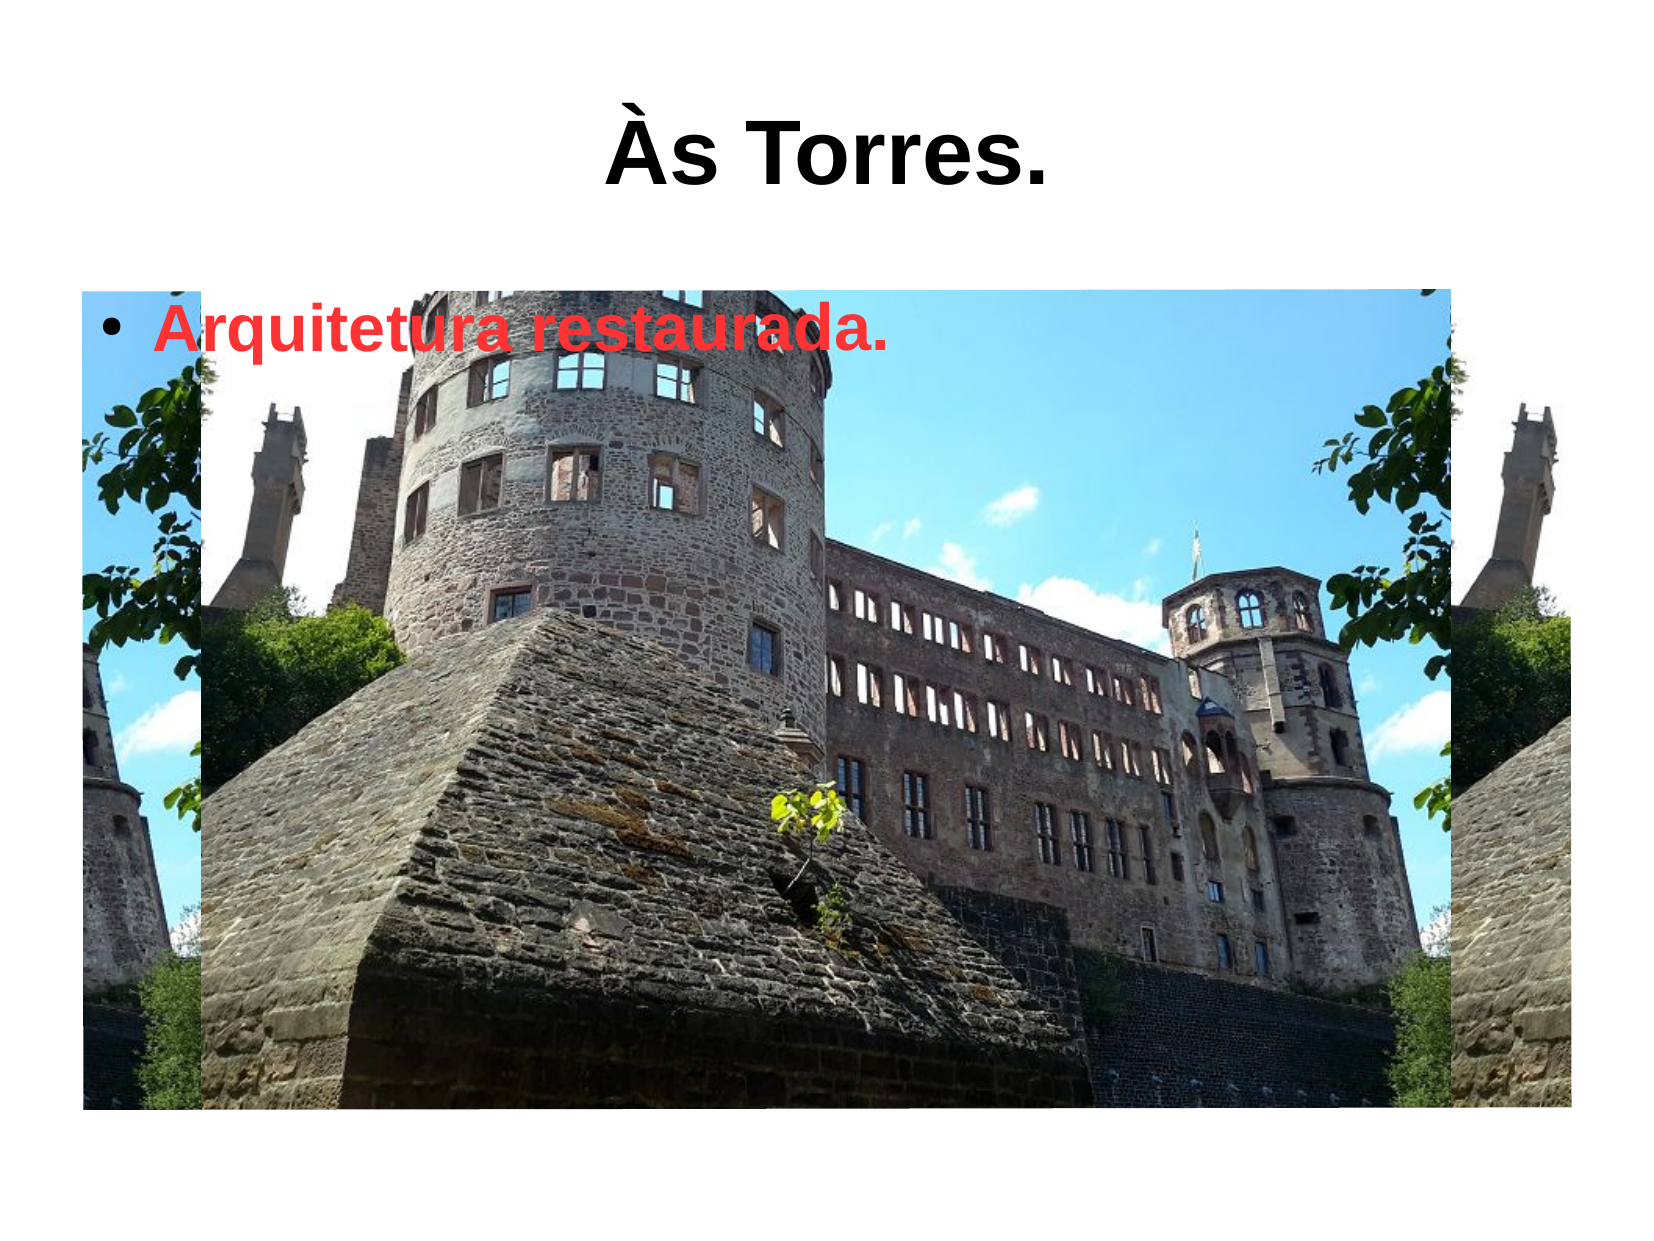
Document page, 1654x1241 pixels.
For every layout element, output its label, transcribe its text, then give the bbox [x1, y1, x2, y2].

title Às Torres. [82, 49, 1571, 257]
list Arquitetura restaurada. [81, 288, 1572, 1110]
